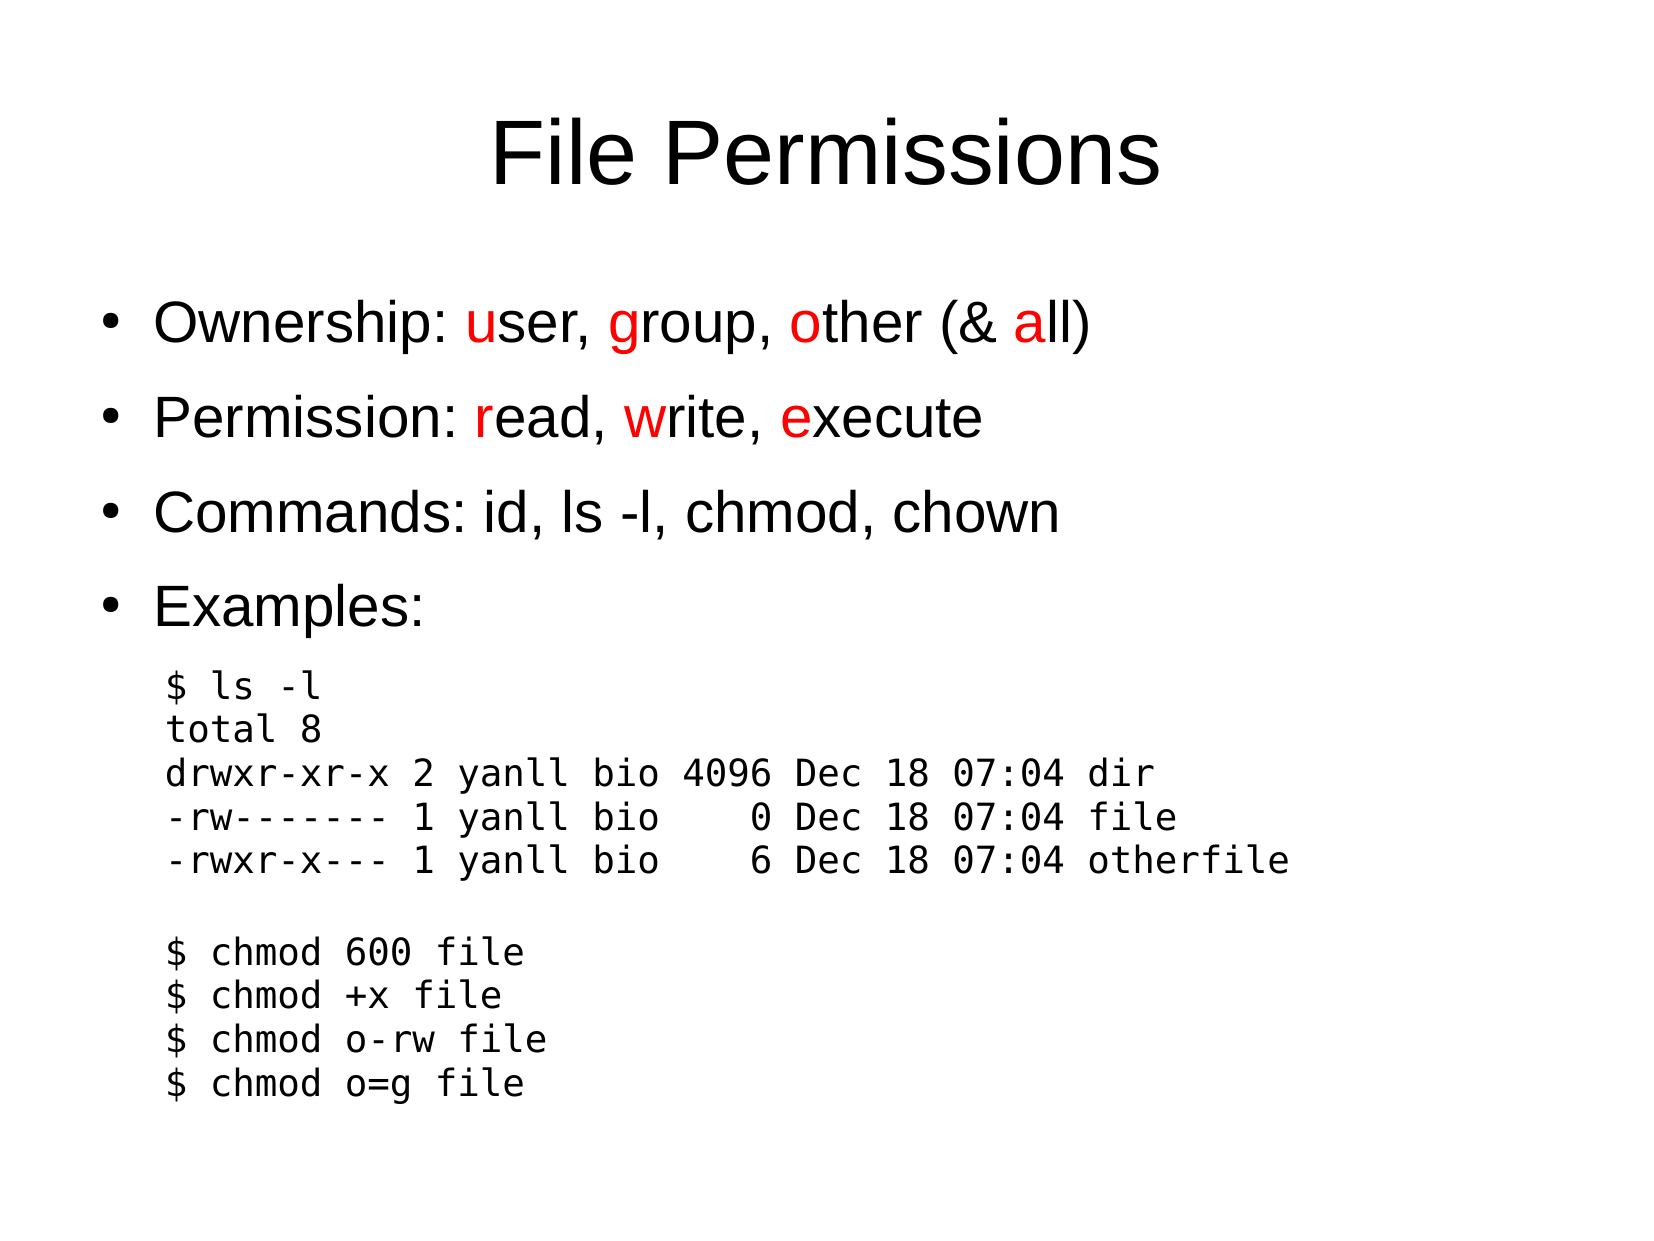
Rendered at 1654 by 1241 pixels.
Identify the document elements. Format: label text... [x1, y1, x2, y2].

list Ownership: user, group, other (& all) Permission: read, write, execute Commands: id, ls -l, chmod, chown Examples: [82, 290, 1538, 1010]
text_box $ ls -l total 8 drwxr-xr-x 2 yanll bio 4096 Dec 18 07:04 dir -rw------- 1 yanll bio 0 Dec 18 07:04 file -rwxr-x--- 1 yanll bio 6 Dec 18 07:04 otherfile $ chmod 600 file $ chmod +x file $ chmod o-rw file $ chmod o=g file [150, 657, 1520, 1113]
title File Permissions [82, 49, 1571, 257]
